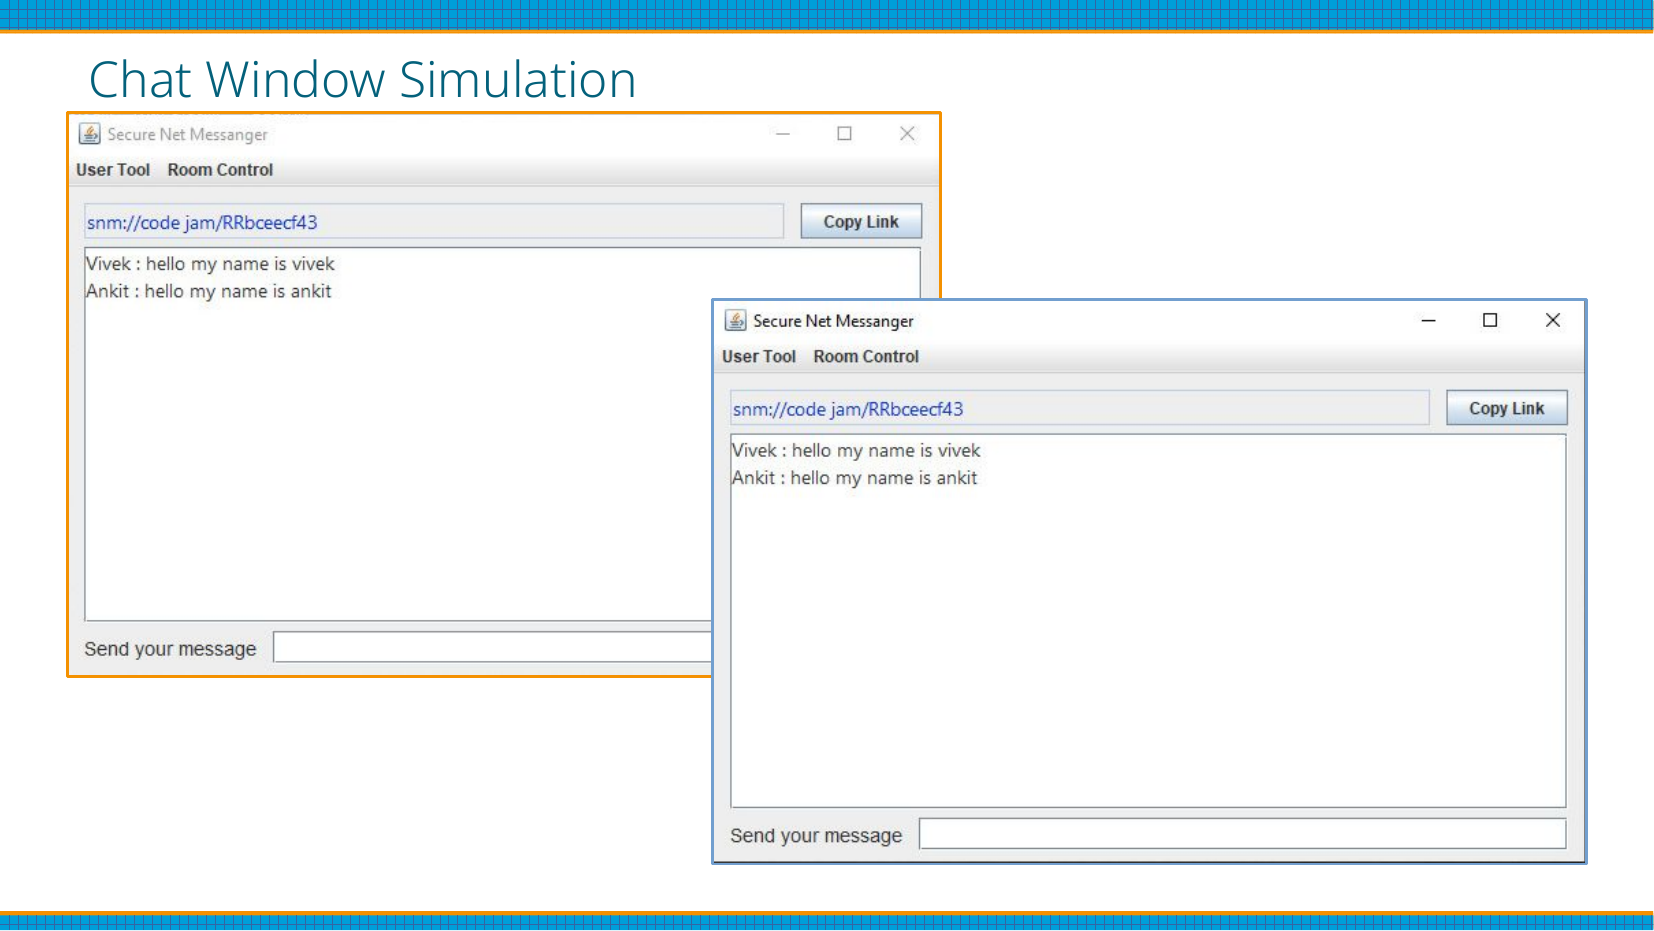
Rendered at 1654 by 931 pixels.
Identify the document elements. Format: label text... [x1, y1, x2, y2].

picture [68, 113, 939, 676]
title Chat Window Simulation [88, 44, 1565, 113]
picture [714, 301, 1586, 863]
